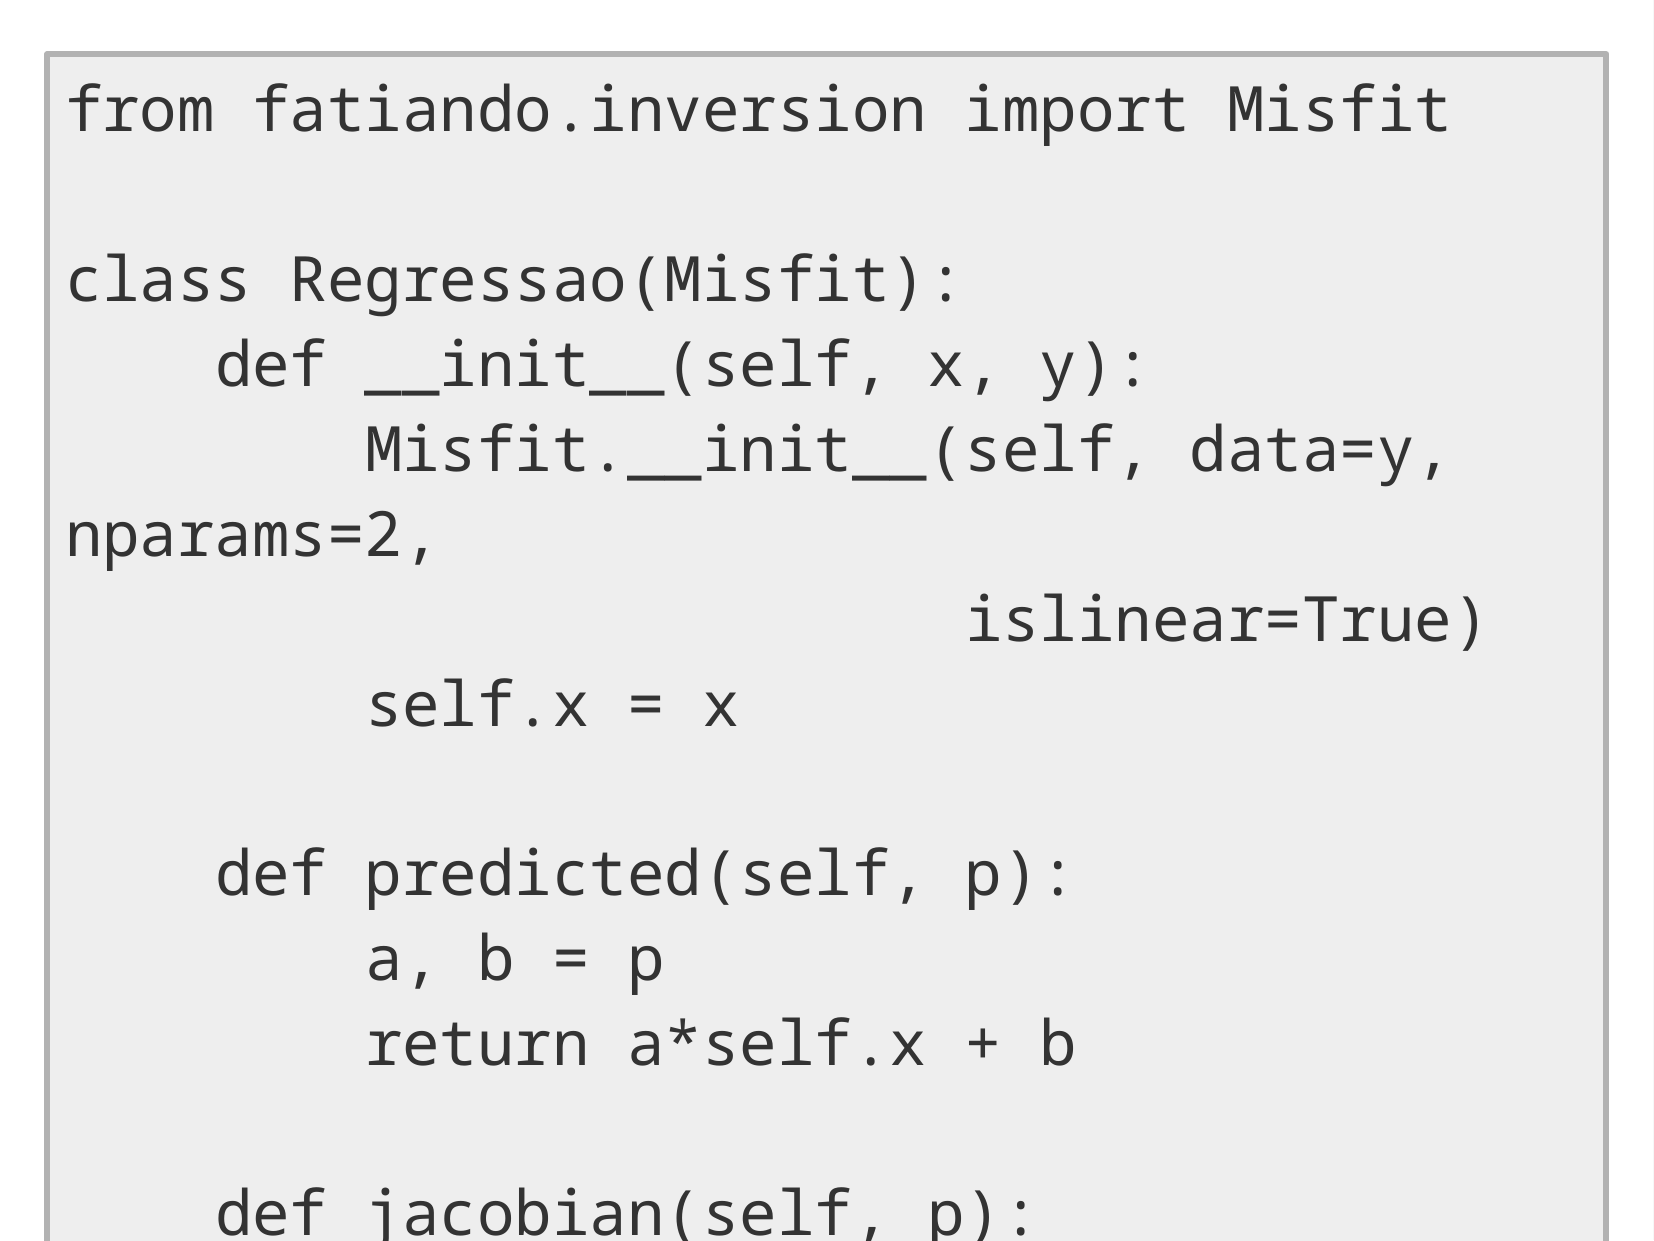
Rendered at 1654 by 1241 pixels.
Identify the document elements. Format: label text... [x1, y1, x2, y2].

text_box [0, 0, 1654, 1241]
text_box from fatiando.inversion import Misfit class Regressao(Misfit): def __init__(self, x, y): Misfit.__init__(self, data=y, nparams=2, islinear=True) self.x = x def predicted(self, p): a, b = p return a*self.x + b def jacobian(self, p): A = np.empty((self.ndata, self.nparams)) A[:, 0] = self.x A[:, 1] = 1 return A [47, 54, 1607, 1205]
